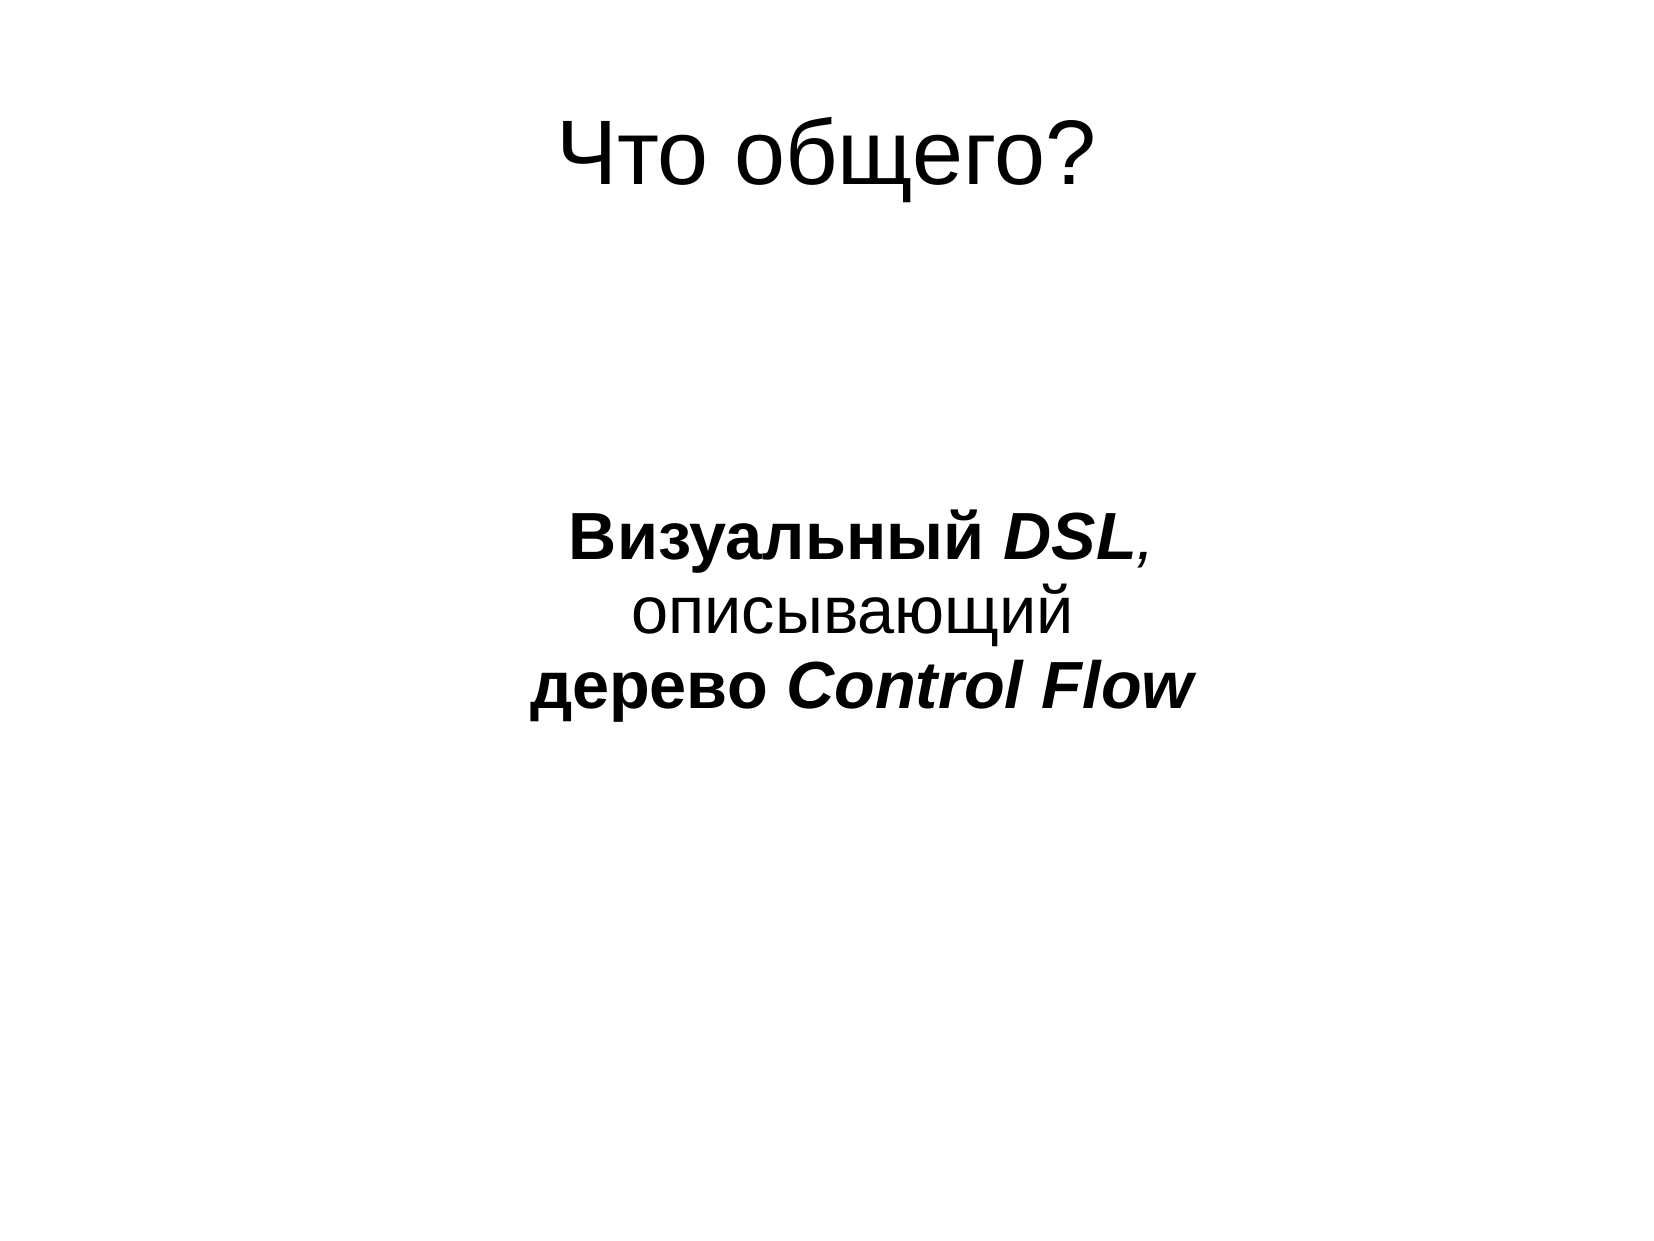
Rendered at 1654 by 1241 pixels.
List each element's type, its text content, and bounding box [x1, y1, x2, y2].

list Визуальный DSL, описывающий дерево Control Flow [82, 290, 1571, 1109]
title Что общего? [82, 49, 1571, 257]
